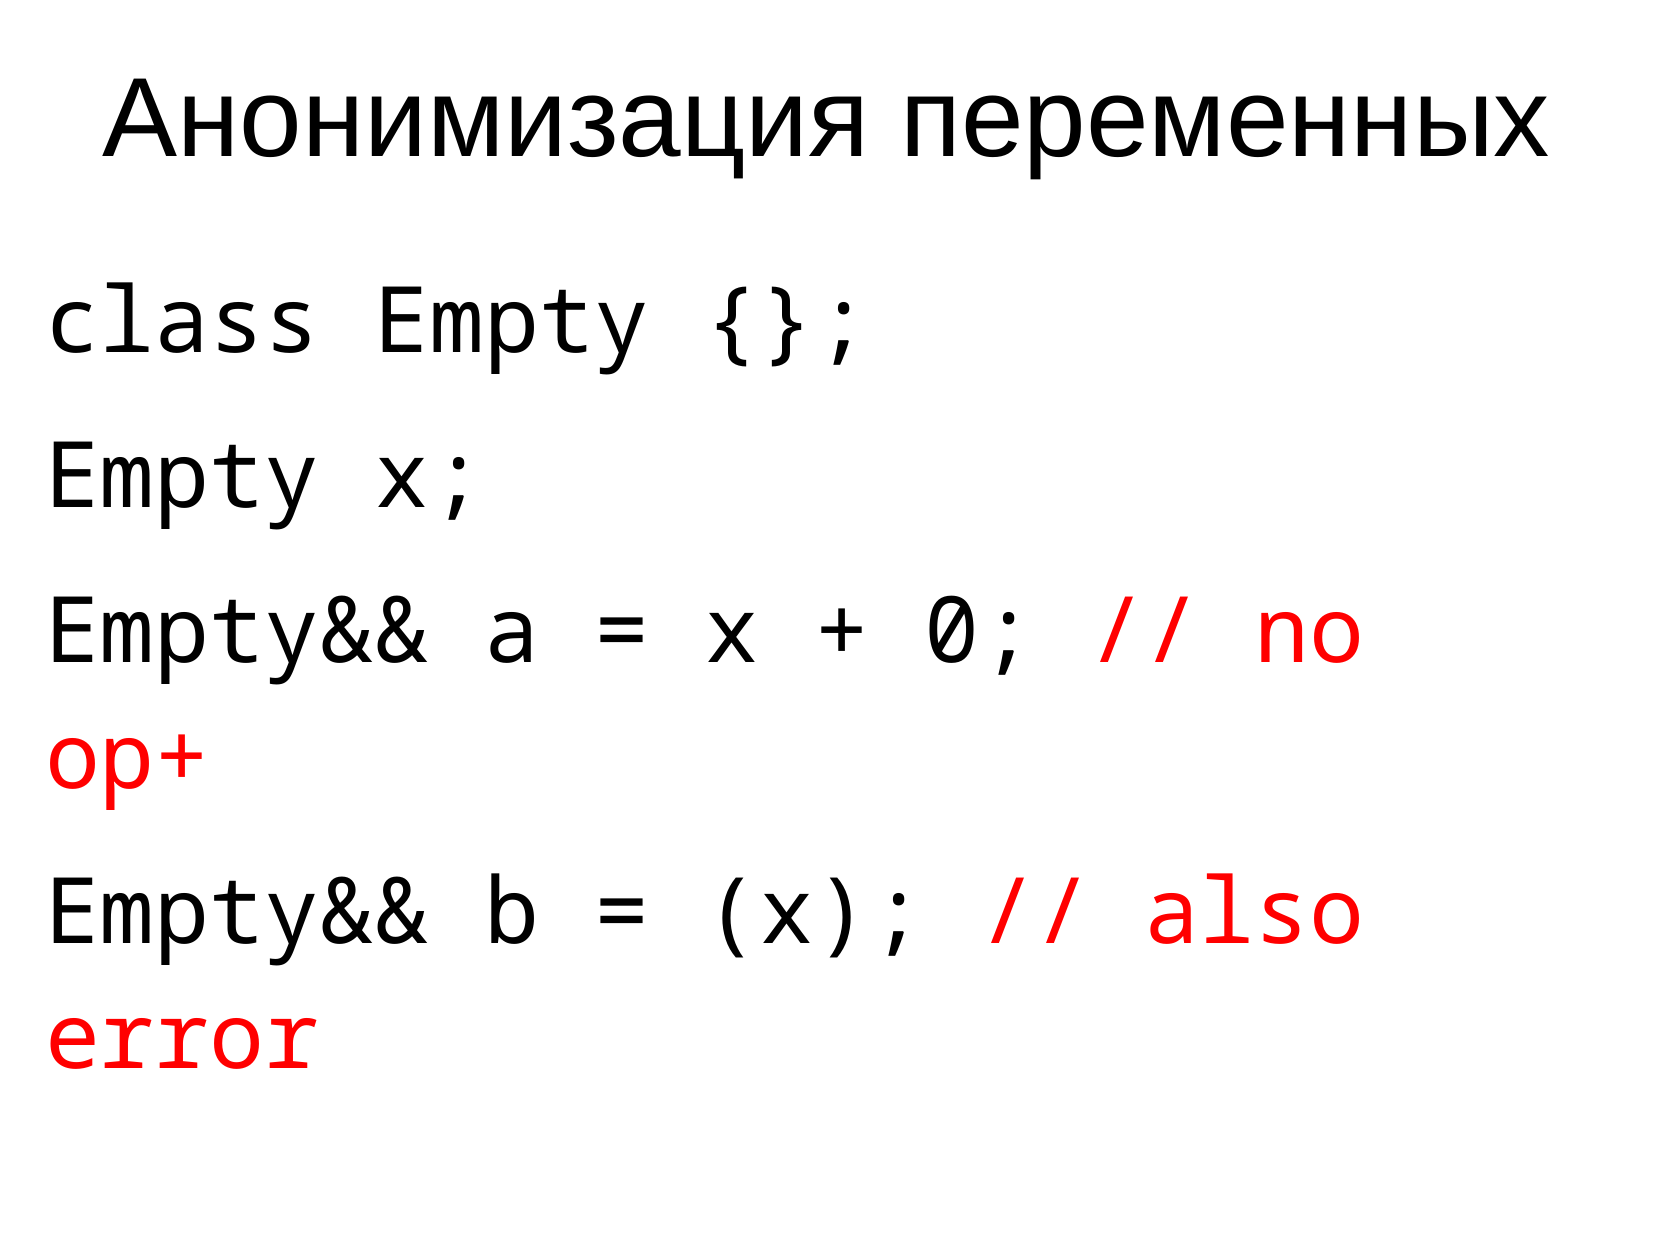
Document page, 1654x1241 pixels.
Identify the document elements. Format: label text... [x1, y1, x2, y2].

title Анонимизация переменных [82, 13, 1571, 222]
list class Empty {}; Empty x; Empty&& a = x + 0; // no op+ Empty&& b = (x); // also error [45, 255, 1583, 1186]
